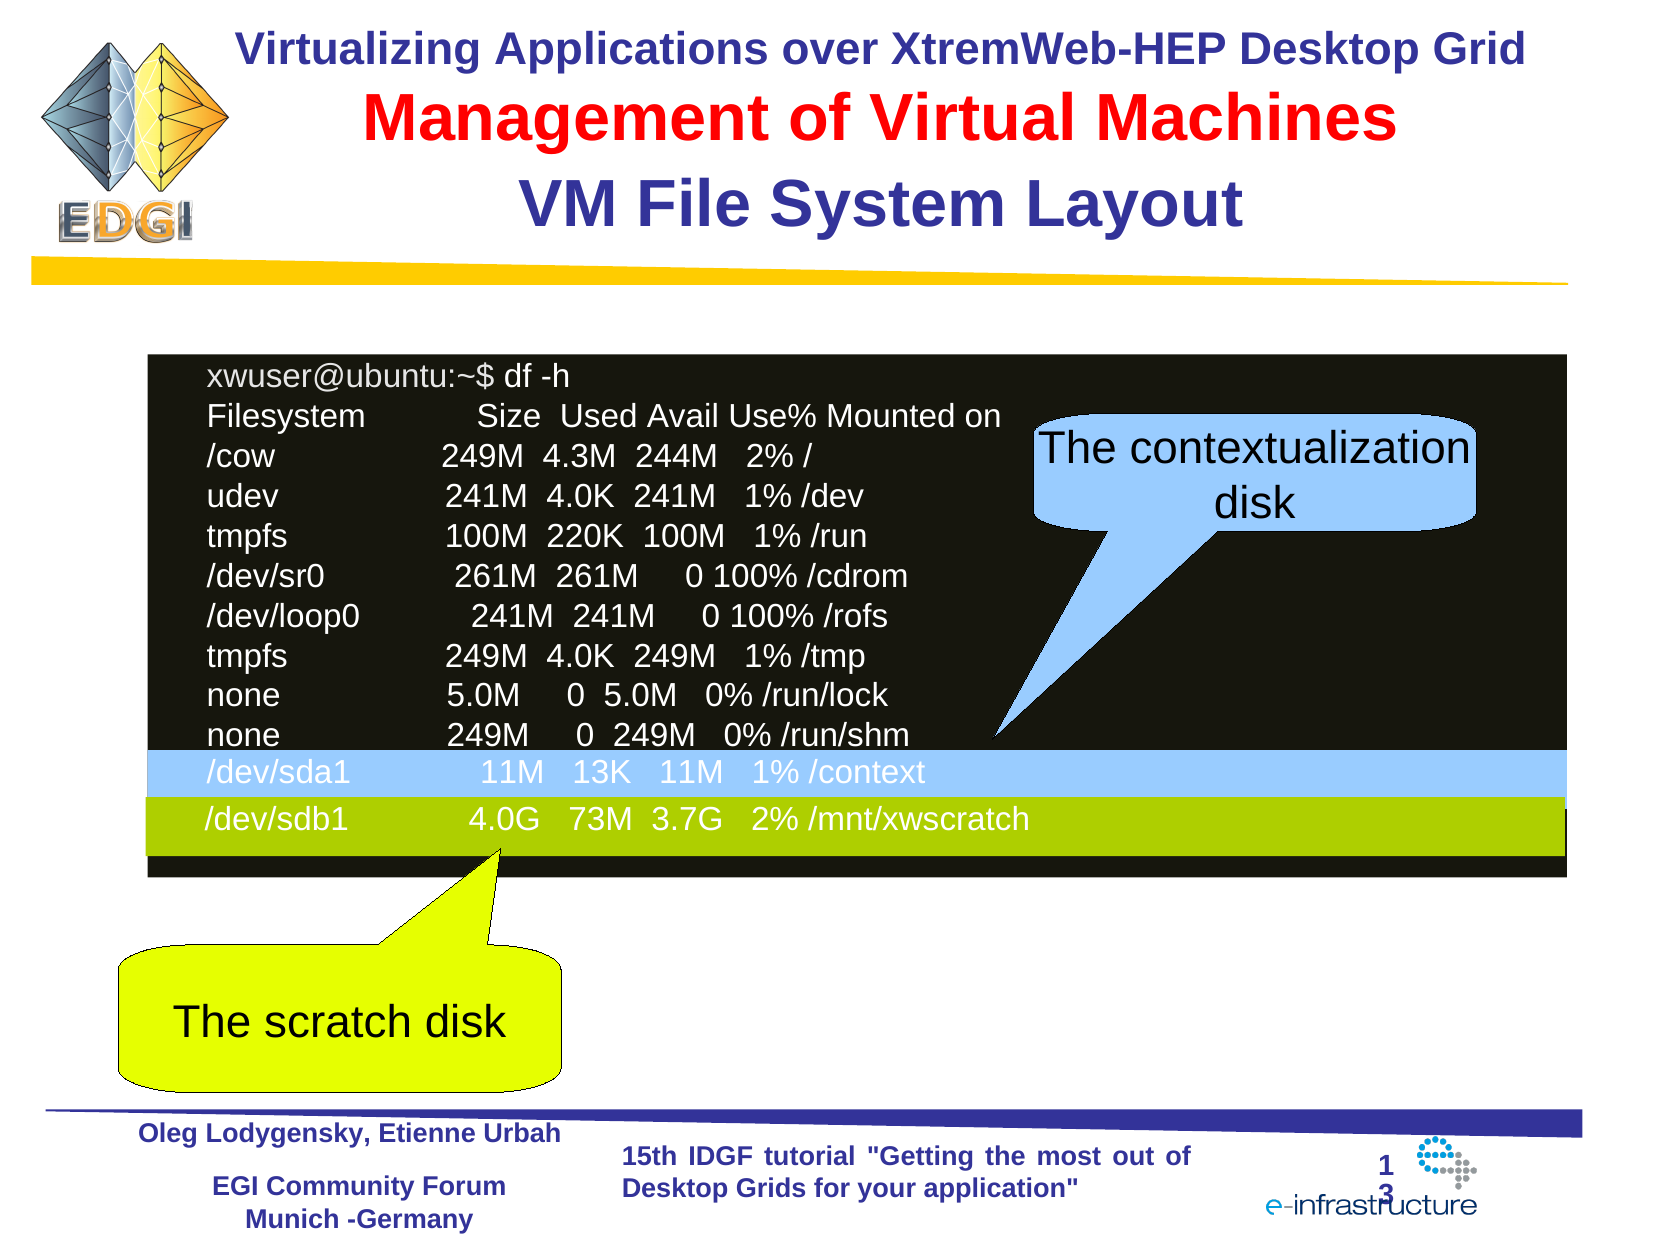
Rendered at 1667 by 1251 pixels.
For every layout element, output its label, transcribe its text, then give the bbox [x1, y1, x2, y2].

picture [1266, 1136, 1477, 1215]
text_box The scratch disk [118, 848, 562, 1093]
text_box xwuser@ubuntu:~$ df -h Filesystem Size Used Avail Use% Mounted on /cow 249M 4.3M 244M 2% / udev 241M 4.0K 241M 1% /dev tmpfs 100M 220K 100M 1% /run /dev/sr0 261M 261M 0 100% /cdrom /dev/loop0 241M 241M 0 100% /rofs tmpfs 249M 4.0K 249M 1% /tmp none 5.0M 0 5.0M 0% /run/lock none 249M 0 249M 0% /run/shm /dev/sda1 11M 13K 11M 1% /context /dev/sdb1 4.0G 73M 3.7G 2% /mnt/xwscratch [147, 354, 1567, 750]
text_box /dev/sdb1 4.0G 73M 3.7G 2% /mnt/xwscratch [145, 797, 1565, 857]
picture [31, 37, 238, 249]
text_box The contextualization disk [992, 413, 1477, 740]
text_box xwuser@ubuntu:~$ df -h Filesystem Size Used Avail Use% Mounted on /cow 249M 4.3M 244M 2% / udev 241M 4.0K 241M 1% /dev tmpfs 100M 220K 100M 1% /run /dev/sr0 261M 261M 0 100% /cdrom /dev/loop0 241M 241M 0 100% /rofs tmpfs 249M 4.0K 249M 1% /tmp none 5.0M 0 5.0M 0% /run/lock none 249M 0 249M 0% /run/shm /dev/sda1 11M 13K 11M 1% /context /dev/sdb1 4.0G 73M 3.7G 2% /mnt/xwscratch [497, 809, 1567, 878]
text_box /dev/sda1 11M 13K 11M 1% /context [147, 750, 1567, 809]
text_box Virtualizing Applications over XtremWeb-HEP Desktop Grid Management of Virtual Machines VM File System Layout [227, 16, 1536, 242]
